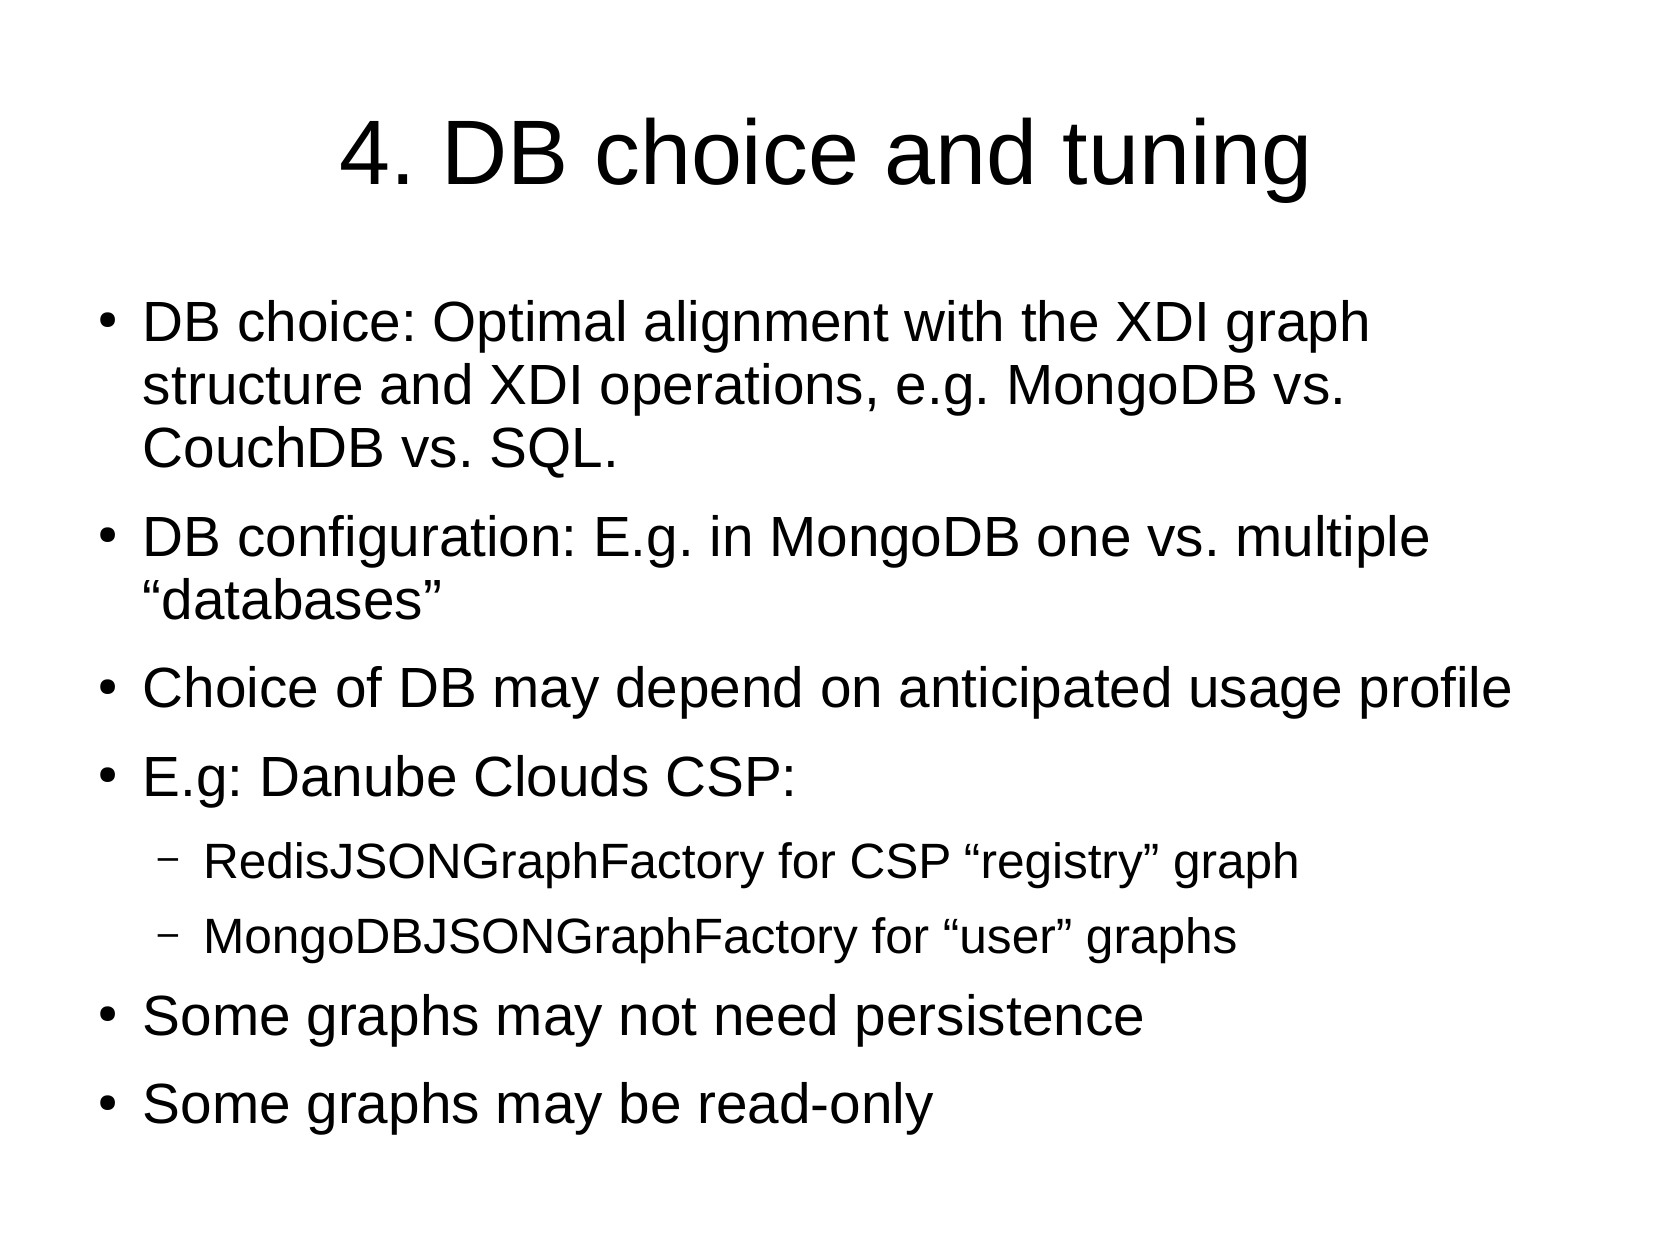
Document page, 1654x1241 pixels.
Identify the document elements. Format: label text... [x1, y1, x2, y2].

title 4. DB choice and tuning [82, 49, 1571, 257]
list DB choice: Optimal alignment with the XDI graph structure and XDI operations, e.g. MongoDB vs. CouchDB vs. SQL. DB configuration: E.g. in MongoDB one vs. multiple “databases” Choice of DB may depend on anticipated usage profile E.g: Danube Clouds CSP: RedisJSONGraphFactory for CSP “registry” graph MongoDBJSONGraphFactory for “user” graphs Some graphs may not need persistence Some graphs may be read-only [82, 290, 1571, 1156]
